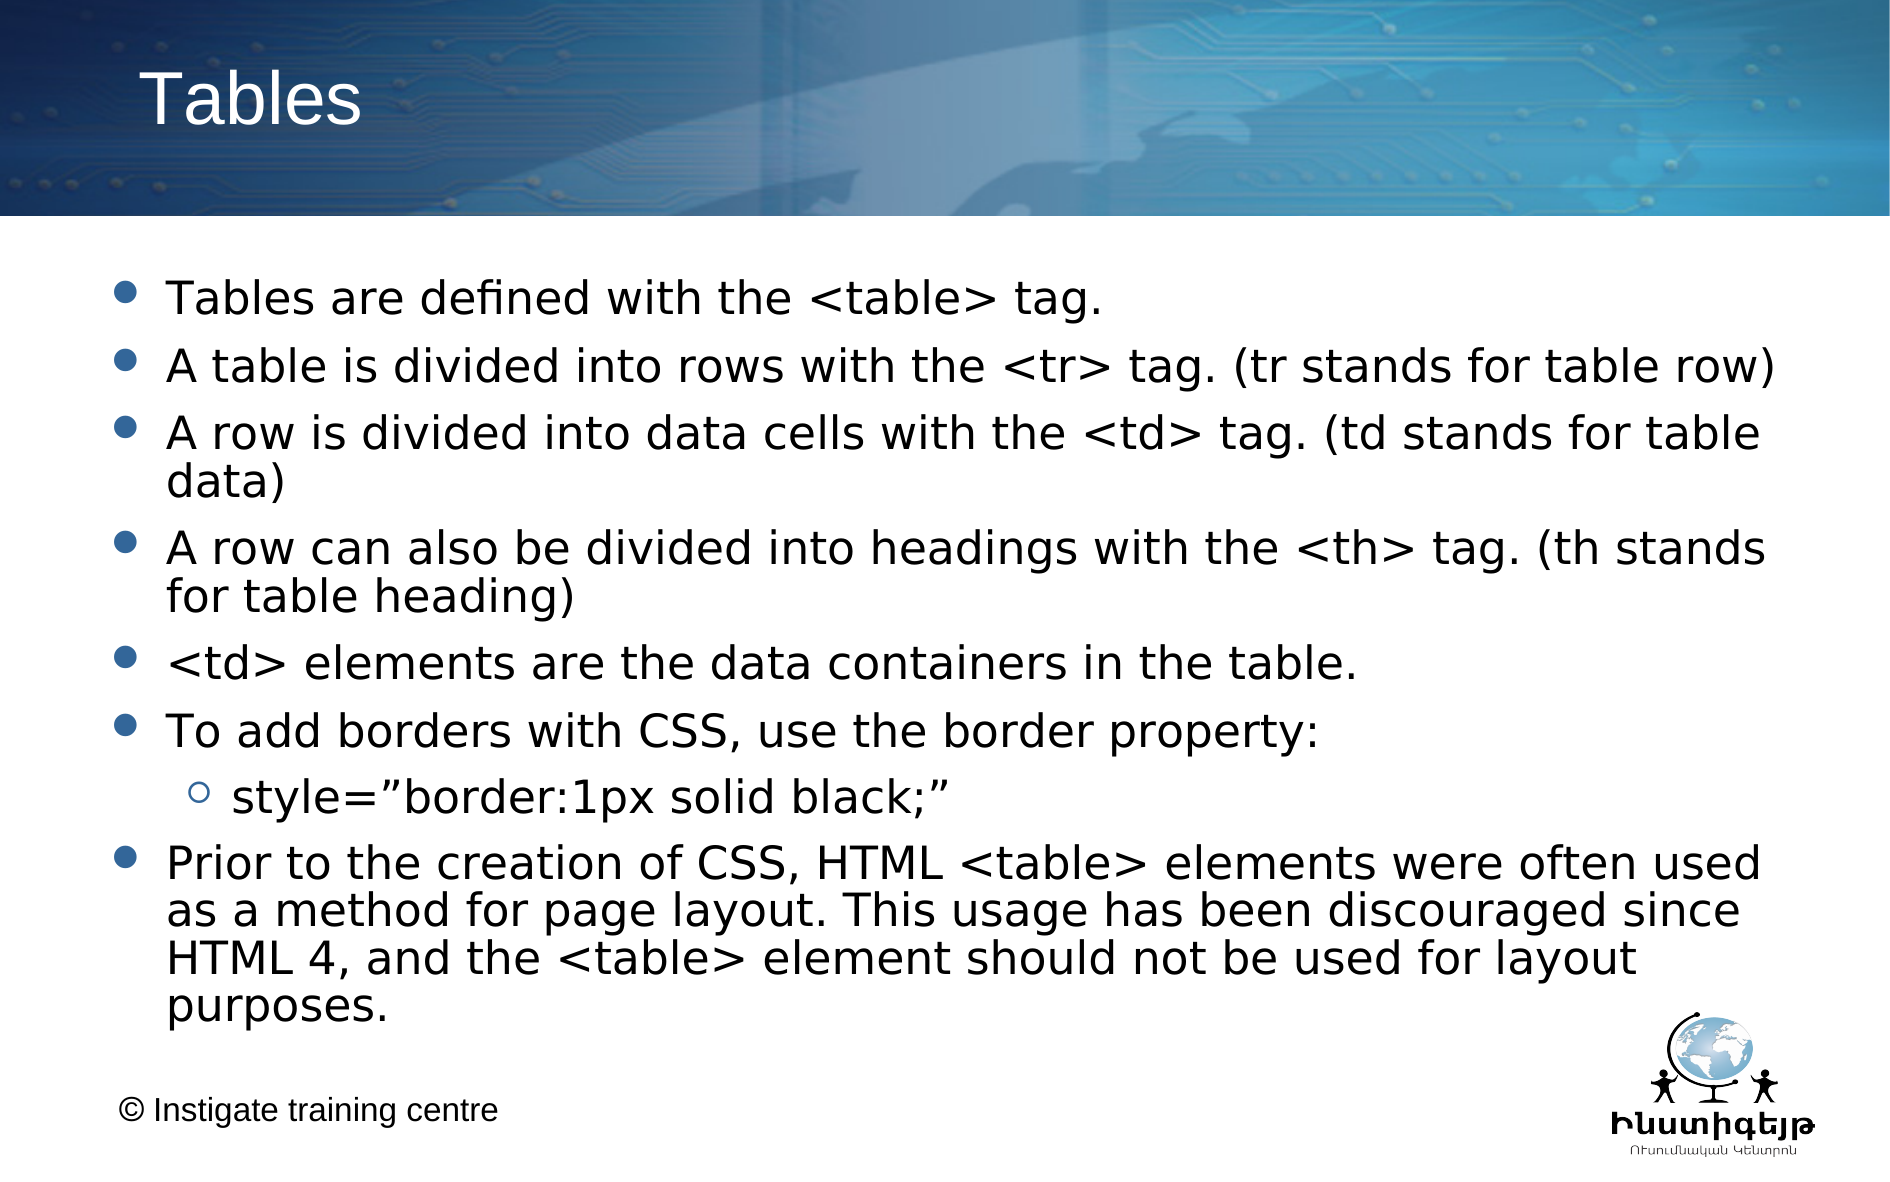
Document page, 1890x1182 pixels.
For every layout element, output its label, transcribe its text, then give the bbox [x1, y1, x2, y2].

picture [1612, 1012, 1815, 1157]
list Tables are defined with the <table> tag. A table is divided into rows with the <tr> tag. (tr stands for table row) A row is divided into data cells with the <td> tag. (td stands for table data) A row can also be divided into headings with the <th> tag. (th stands for table heading) <td> elements are the data containers in the table. To add borders with CSS, use the border property: style=”border:1px solid black;” Prior to the creation of CSS, HTML <table> elements were often used as a method for page layout. This usage has been discouraged since HTML 4, and the <table> element should not be used for layout purposes. [110, 276, 1801, 301]
picture [0, 0, 1890, 216]
